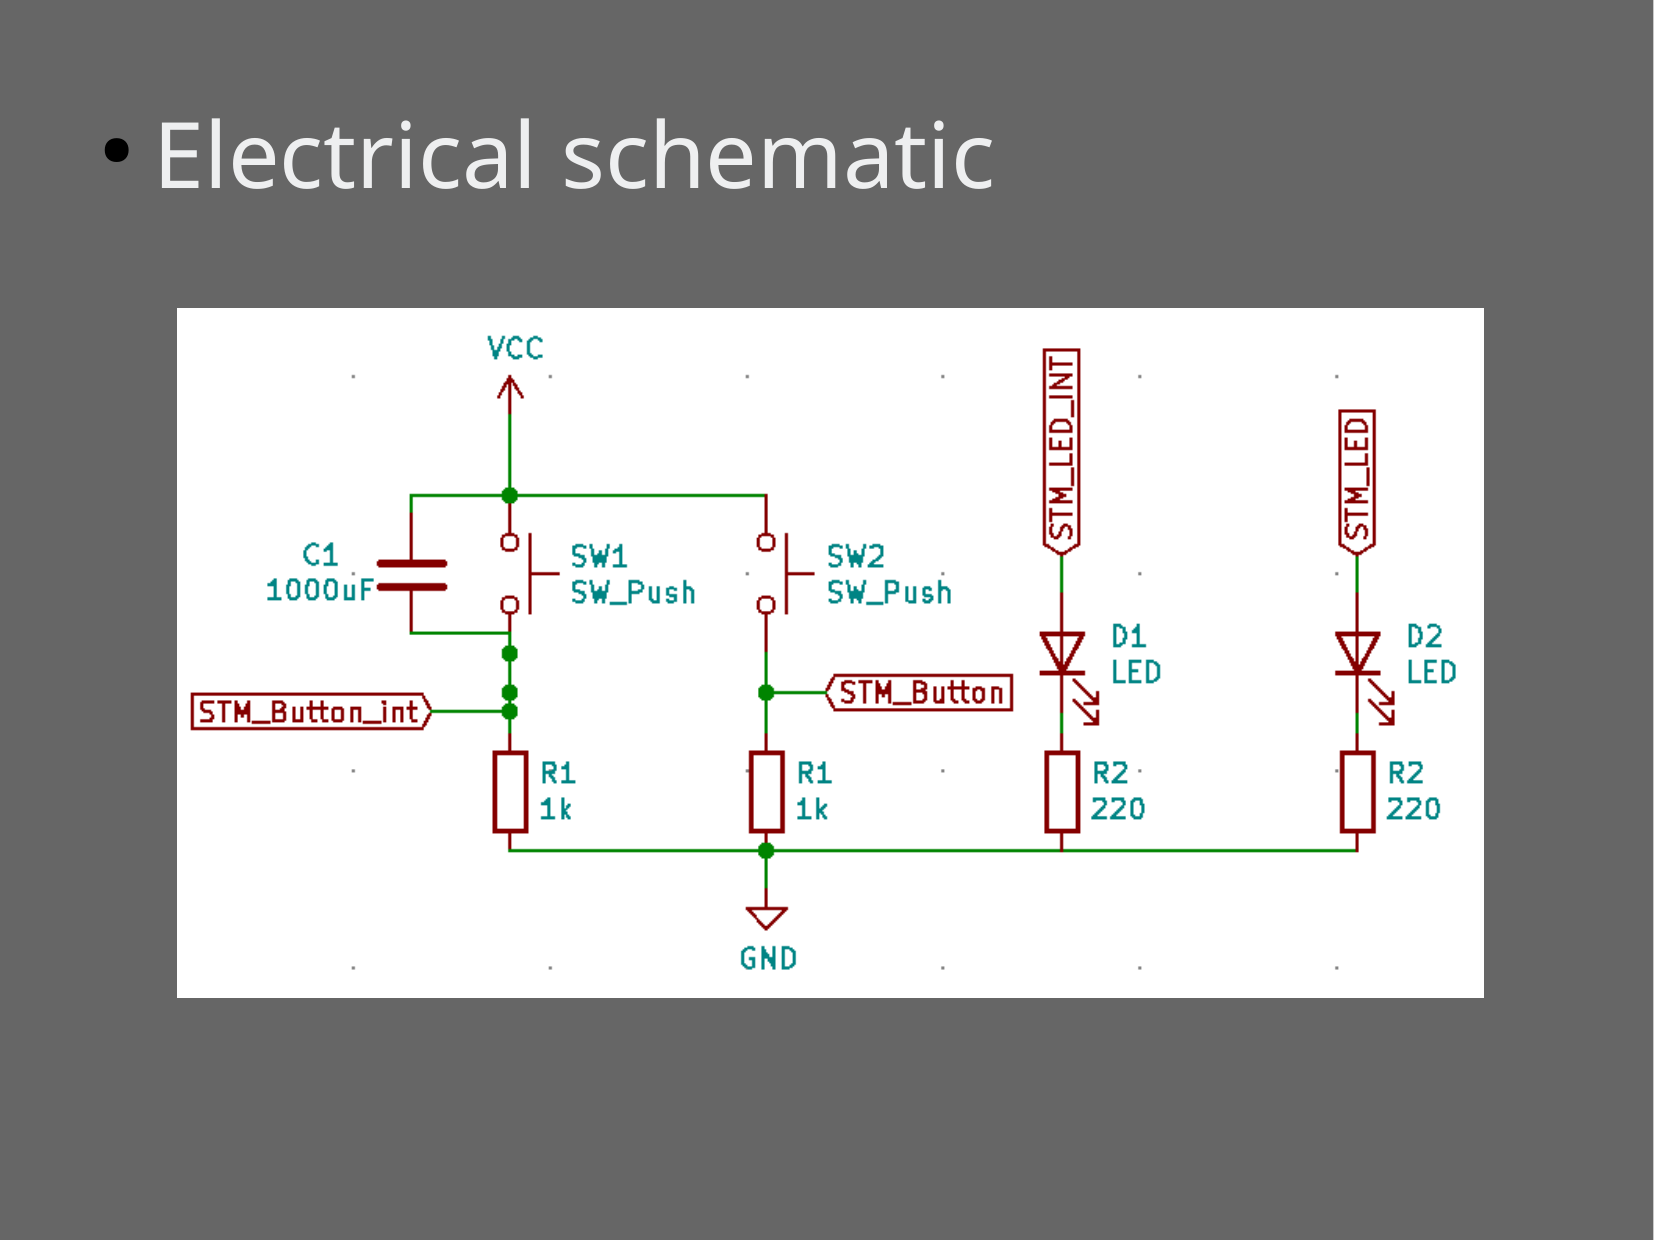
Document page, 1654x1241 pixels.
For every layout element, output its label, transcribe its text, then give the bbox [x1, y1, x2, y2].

picture [177, 308, 1484, 998]
title Electrical schematic [82, 49, 1571, 257]
